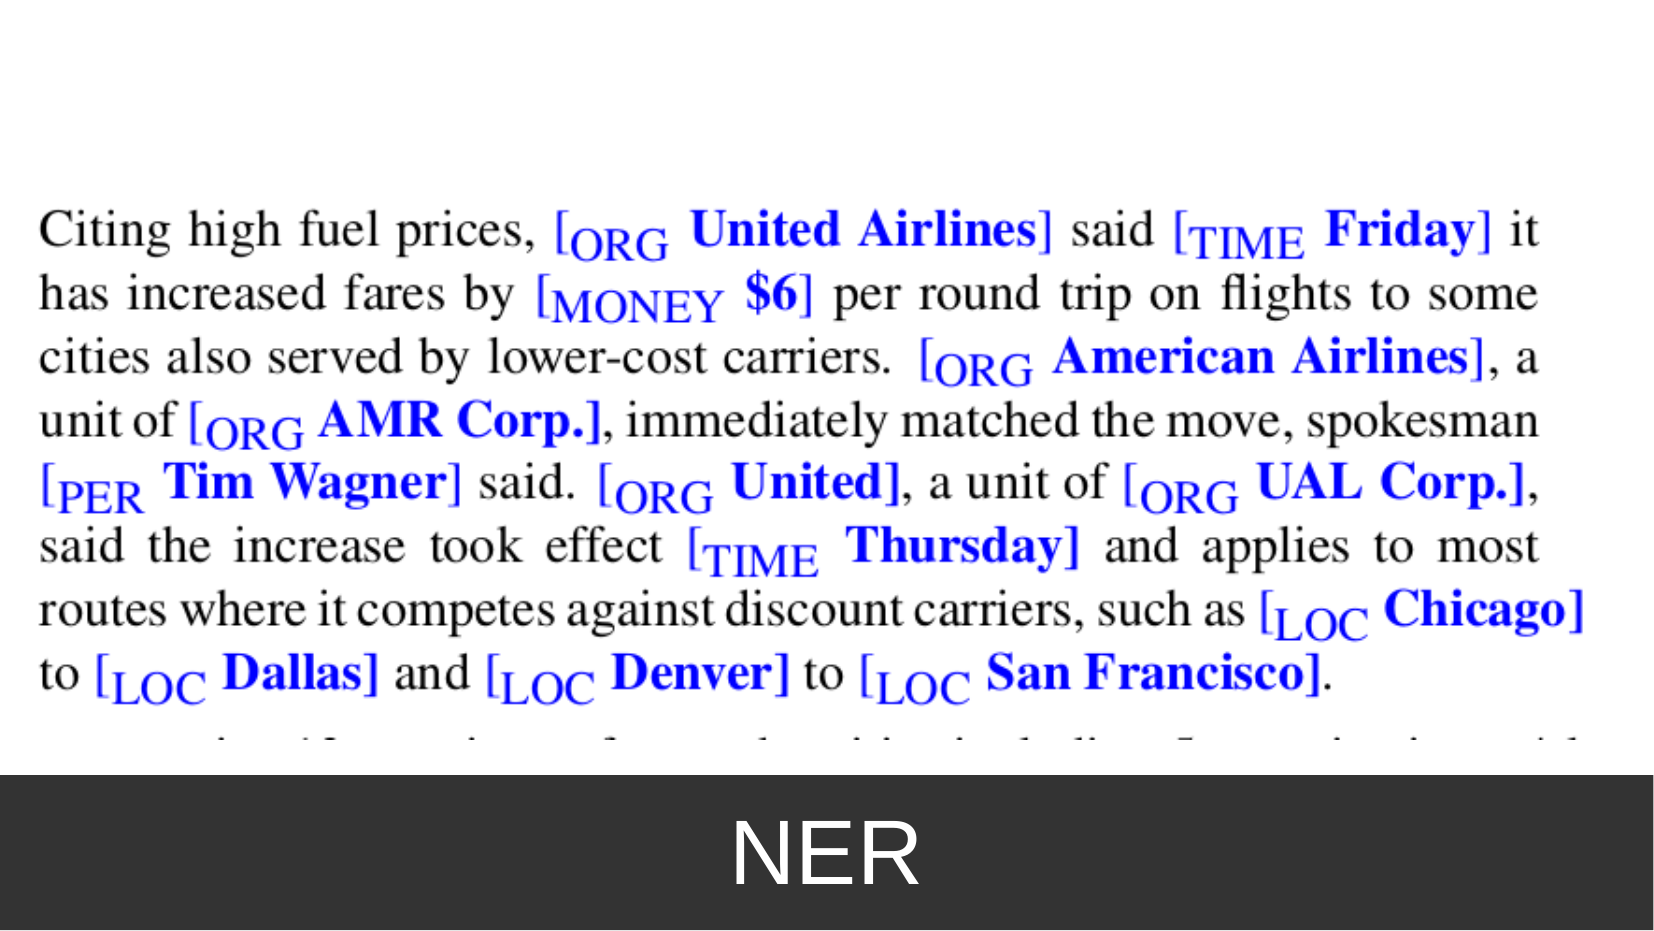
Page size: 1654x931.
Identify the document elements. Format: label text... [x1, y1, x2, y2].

picture [0, 190, 1654, 740]
title NER [0, 775, 1654, 931]
